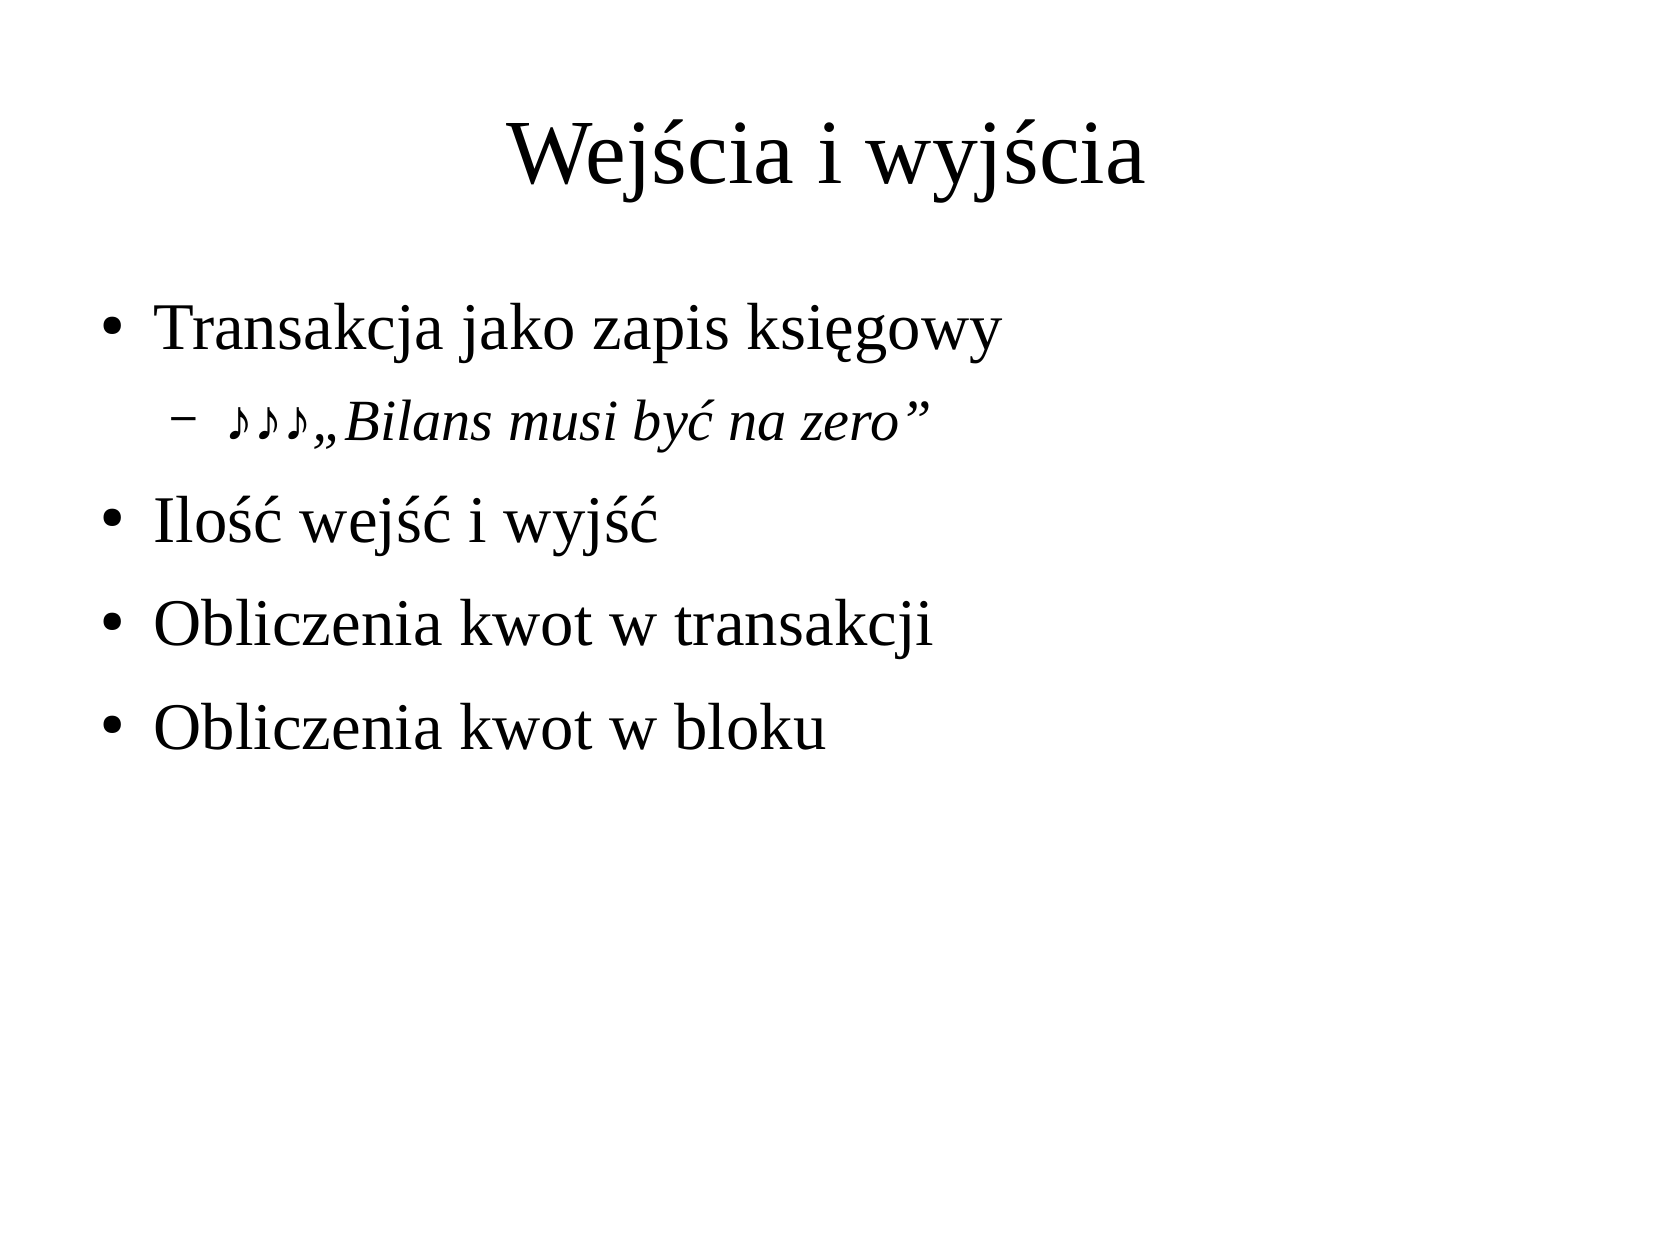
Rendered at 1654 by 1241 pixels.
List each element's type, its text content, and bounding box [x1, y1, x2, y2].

title Wejścia i wyjścia [82, 49, 1571, 257]
list Transakcja jako zapis księgowy ♪♪♪„Bilans musi być na zero” Ilość wejść i wyjść Obliczenia kwot w transakcji Obliczenia kwot w bloku [82, 290, 1571, 1010]
